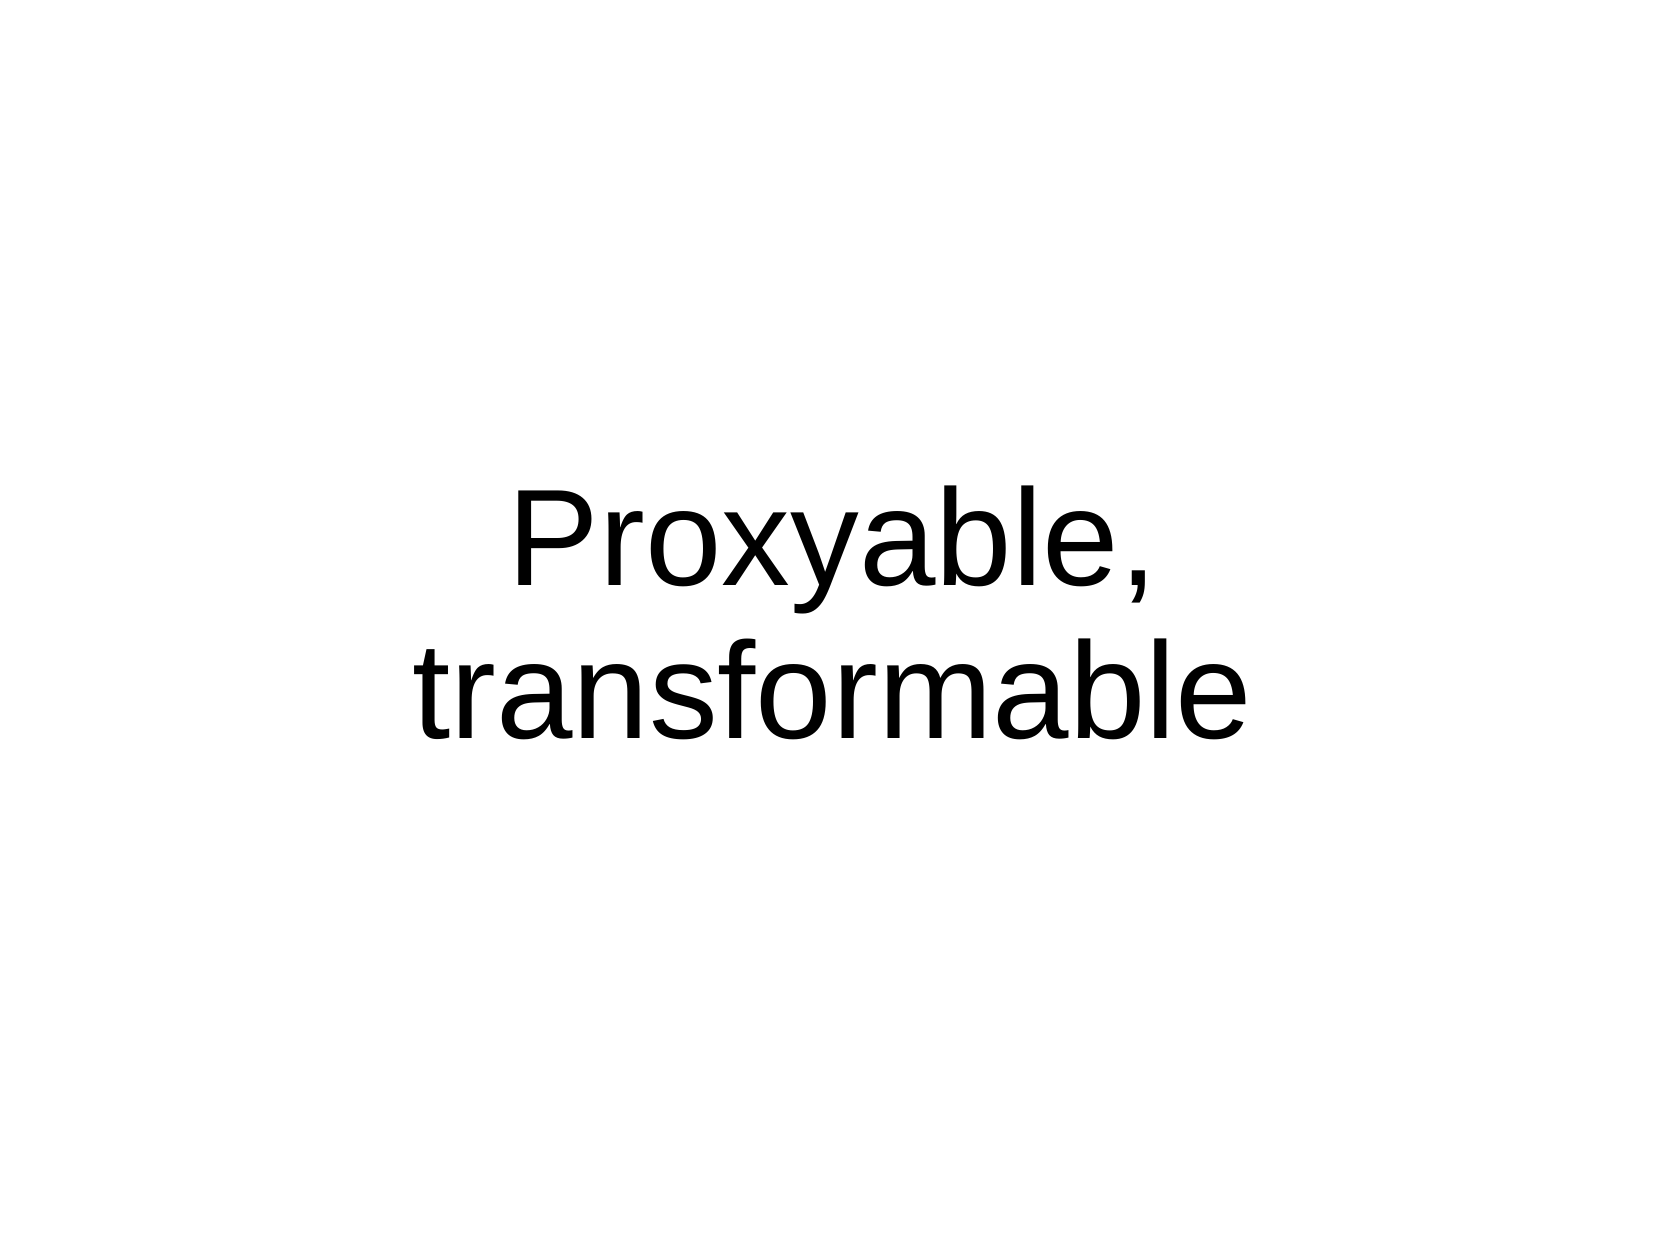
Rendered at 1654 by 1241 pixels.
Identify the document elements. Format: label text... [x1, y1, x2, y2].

title Proxyable, transformable [88, 413, 1577, 816]
